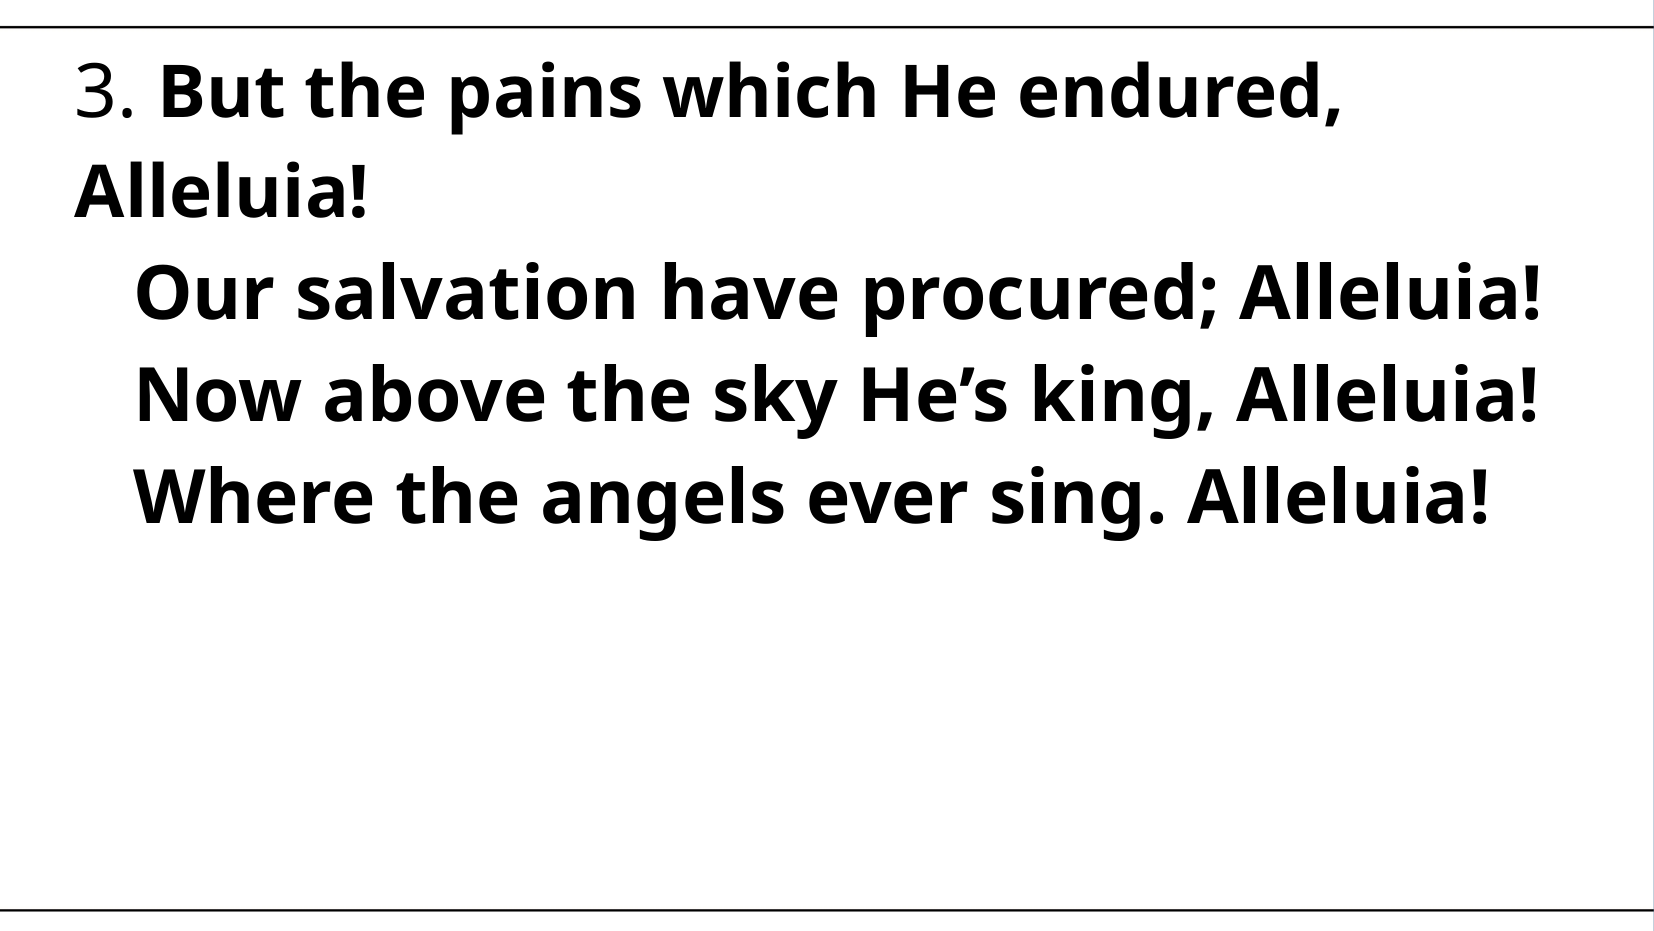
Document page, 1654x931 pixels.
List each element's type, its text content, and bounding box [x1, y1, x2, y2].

text_box 3. But the pains which He endured, Alleluia! Our salvation have procured; Alleluia! Now above the sky He’s king, Alleluia! Where the angels ever sing. Alleluia! [60, 30, 1596, 460]
picture [0, 0, 1654, 931]
